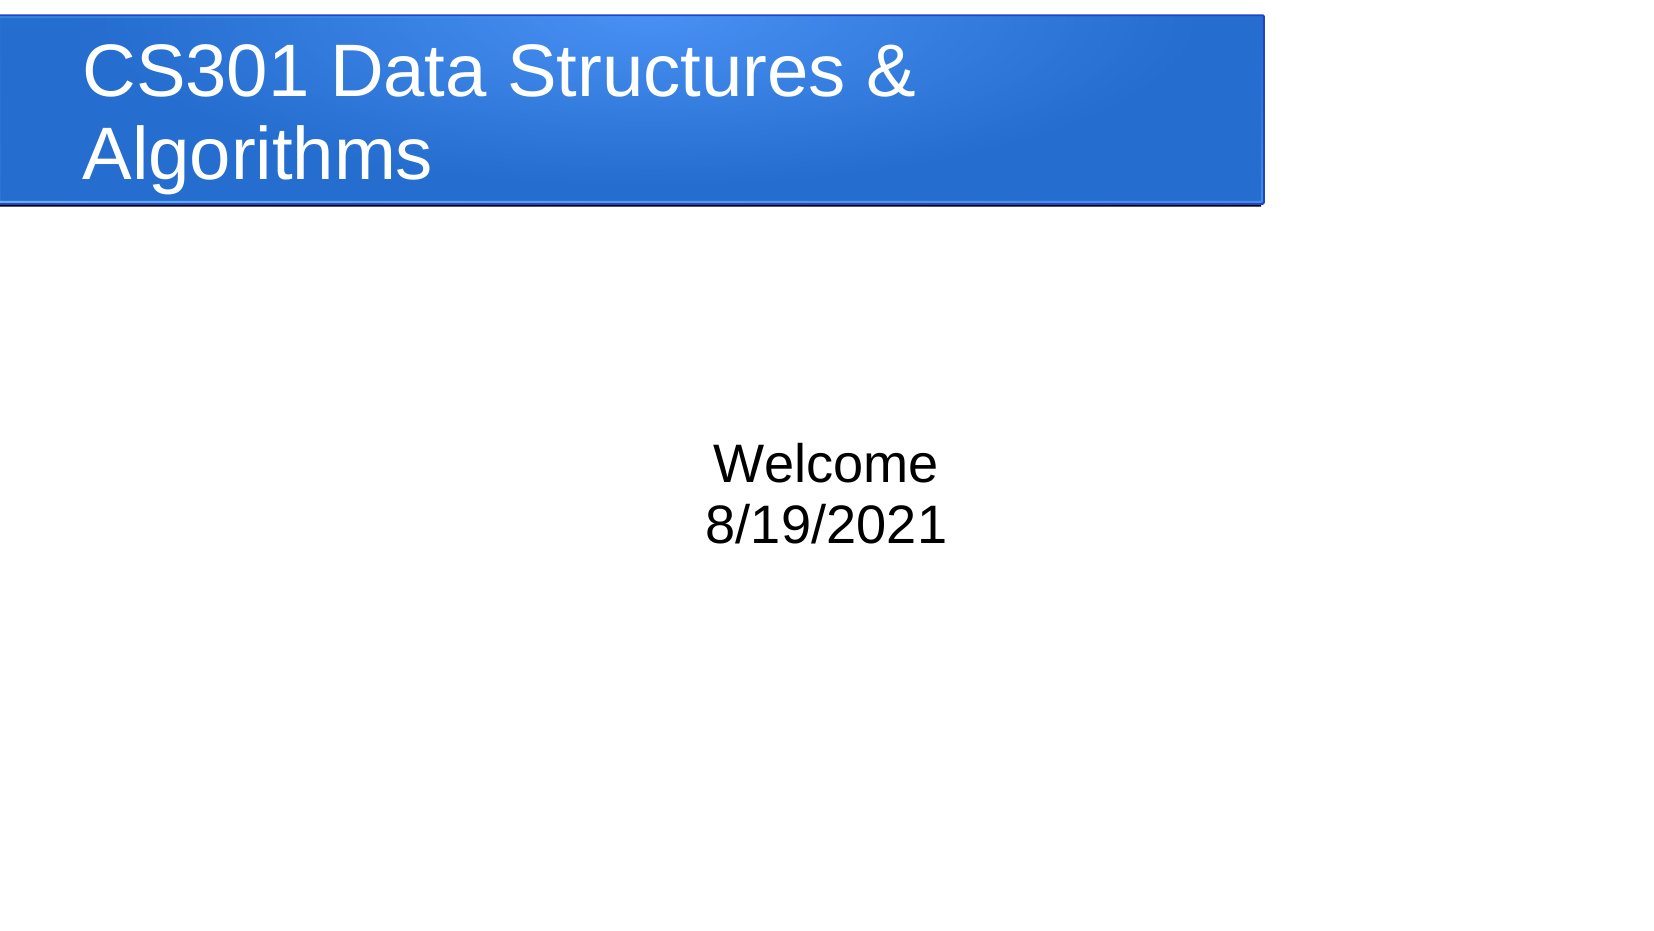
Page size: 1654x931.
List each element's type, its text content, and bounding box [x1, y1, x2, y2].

subtitle Welcome 8/19/2021 [82, 224, 1571, 764]
title CS301 Data Structures & Algorithms [82, 29, 1235, 196]
